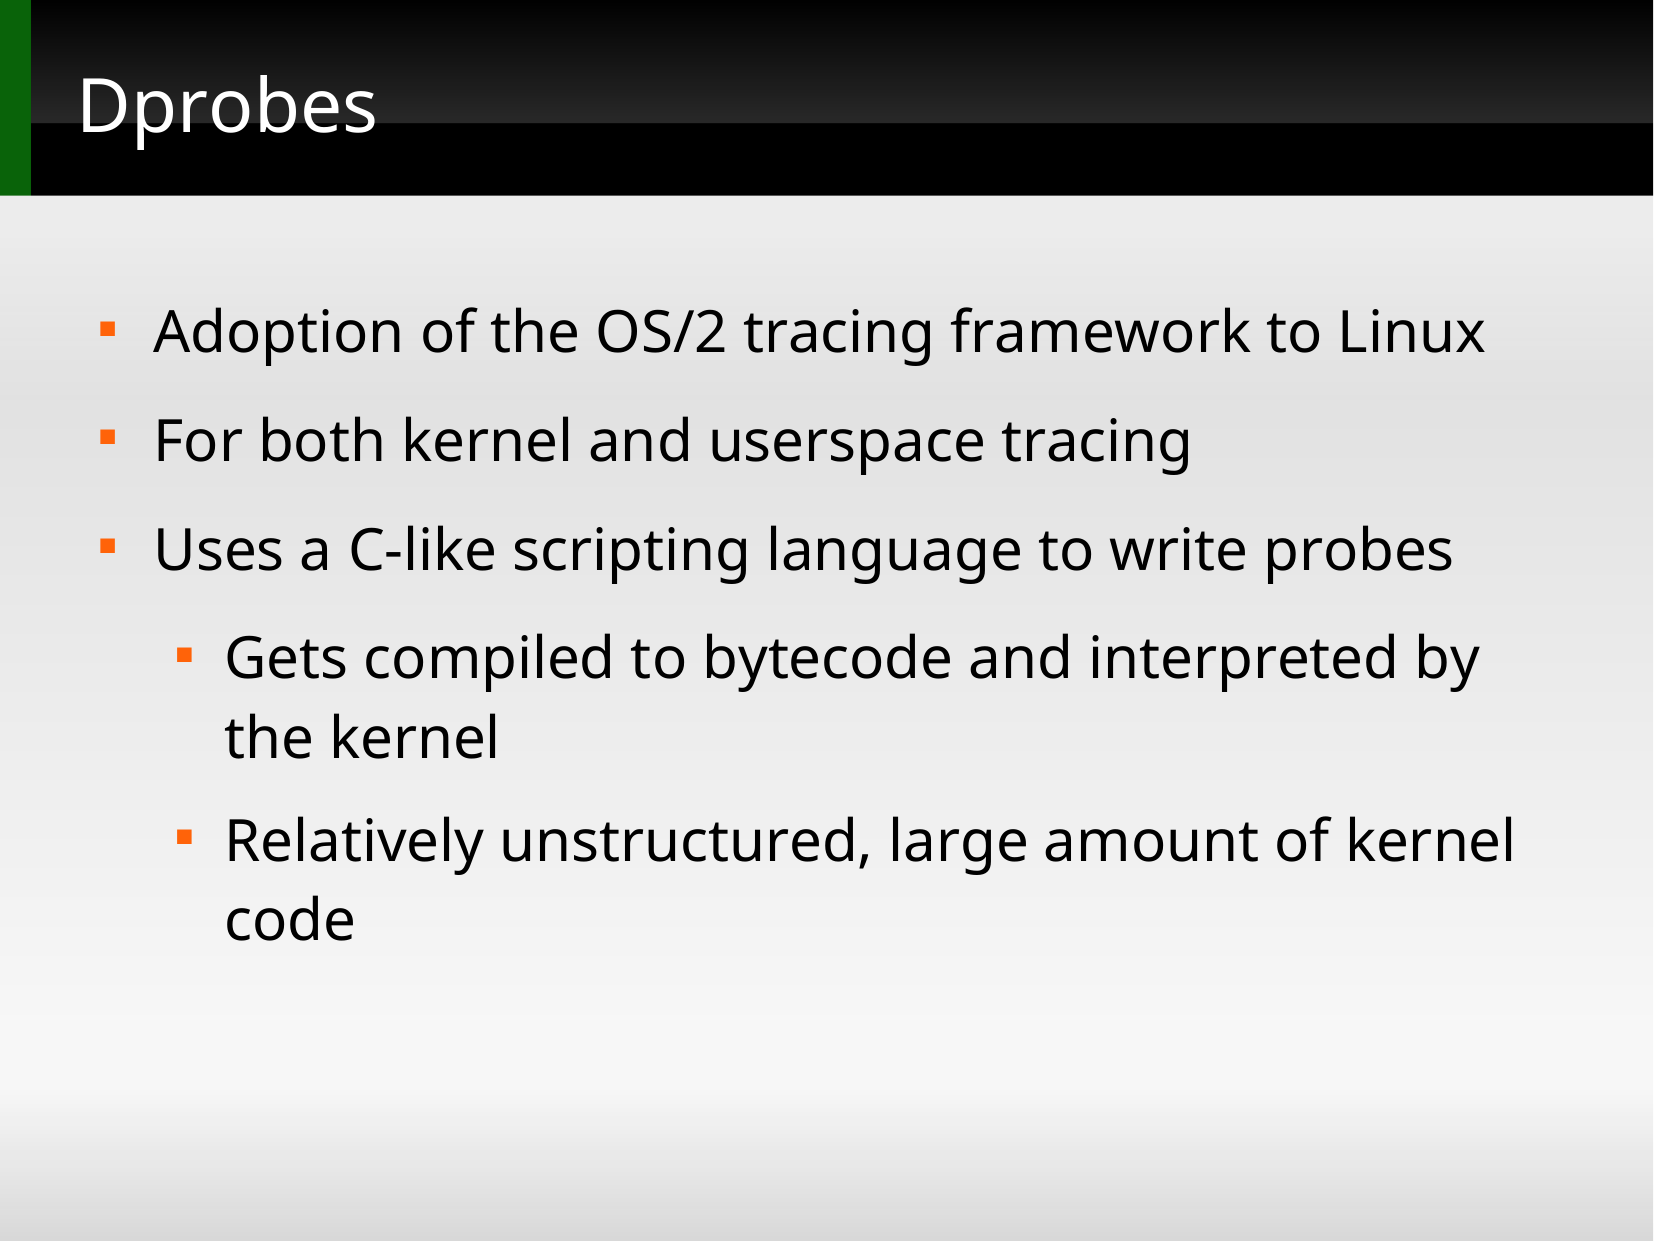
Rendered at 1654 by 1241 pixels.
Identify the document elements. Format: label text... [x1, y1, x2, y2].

list Adoption of the OS/2 tracing framework to Linux For both kernel and userspace tracing Uses a C-like scripting language to write probes Gets compiled to bytecode and interpreted by the kernel Relatively unstructured, large amount of kernel code [82, 290, 1571, 1095]
title Dprobes [76, 0, 1565, 208]
picture [0, 0, 1654, 1241]
